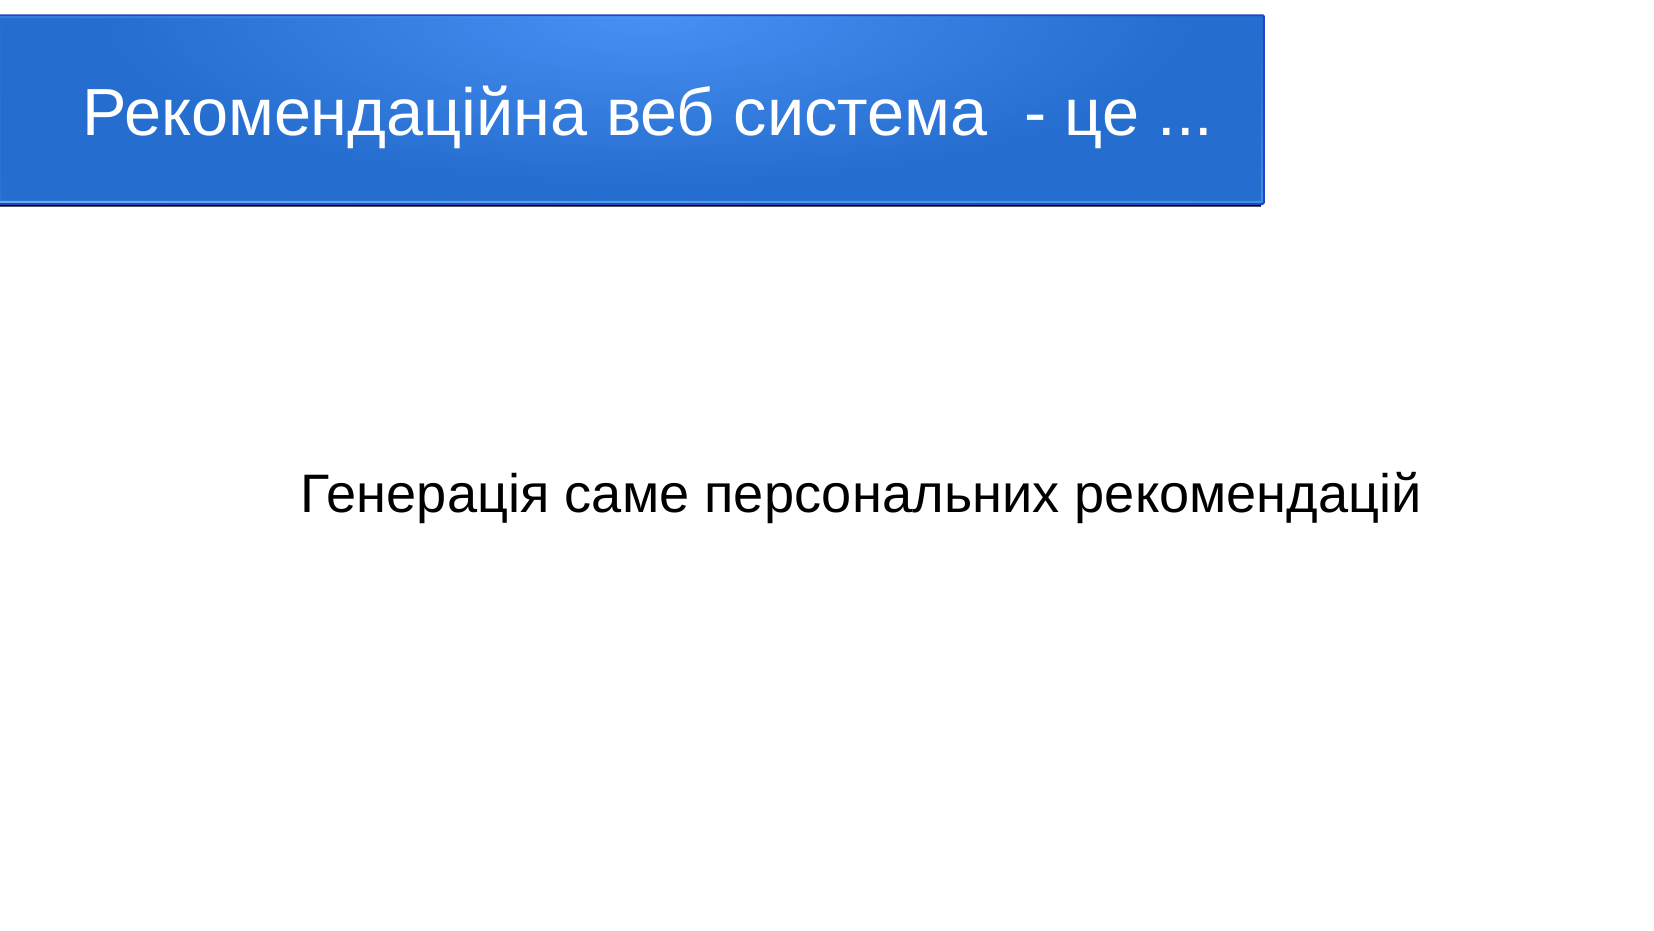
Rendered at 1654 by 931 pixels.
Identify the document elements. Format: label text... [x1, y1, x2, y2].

title Рекомендаційна веб система - це ... [82, 35, 1235, 189]
list Генерація саме персональних рекомендацій [82, 224, 1571, 764]
